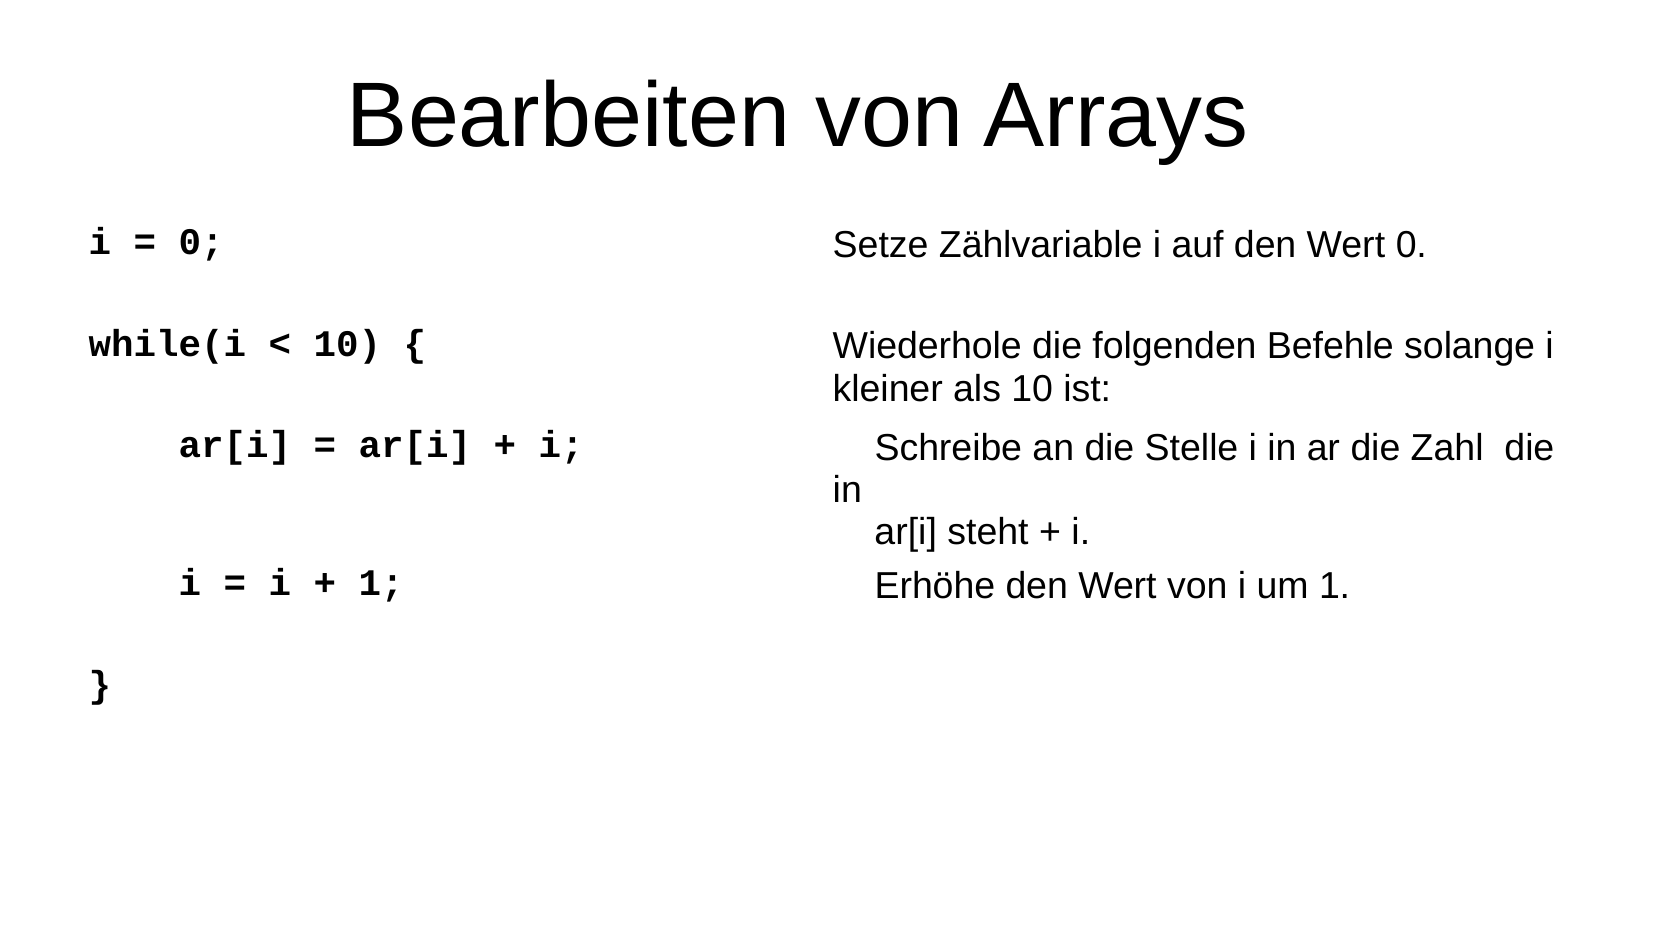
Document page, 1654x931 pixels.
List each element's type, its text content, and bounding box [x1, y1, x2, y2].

table_cell Wiederhole die folgenden Befehle solange i kleiner als 10 ist: [827, 319, 1571, 421]
table_cell i = i + 1; [83, 558, 827, 660]
table_cell while(i < 10) { [83, 319, 827, 421]
table_header i = 0; [83, 218, 827, 319]
table_cell } [83, 660, 827, 762]
table_header Setze Zählvariable i auf den Wert 0. [827, 218, 1571, 319]
table_cell ar[i] = ar[i] + i; [83, 421, 827, 558]
table_cell [827, 660, 1571, 762]
table_cell Schreibe an die Stelle i in ar die Zahl die in ar[i] steht + i. [827, 421, 1571, 558]
table_cell Erhöhe den Wert von i um 1. [827, 558, 1571, 660]
title Bearbeiten von Arrays [82, 37, 1571, 193]
